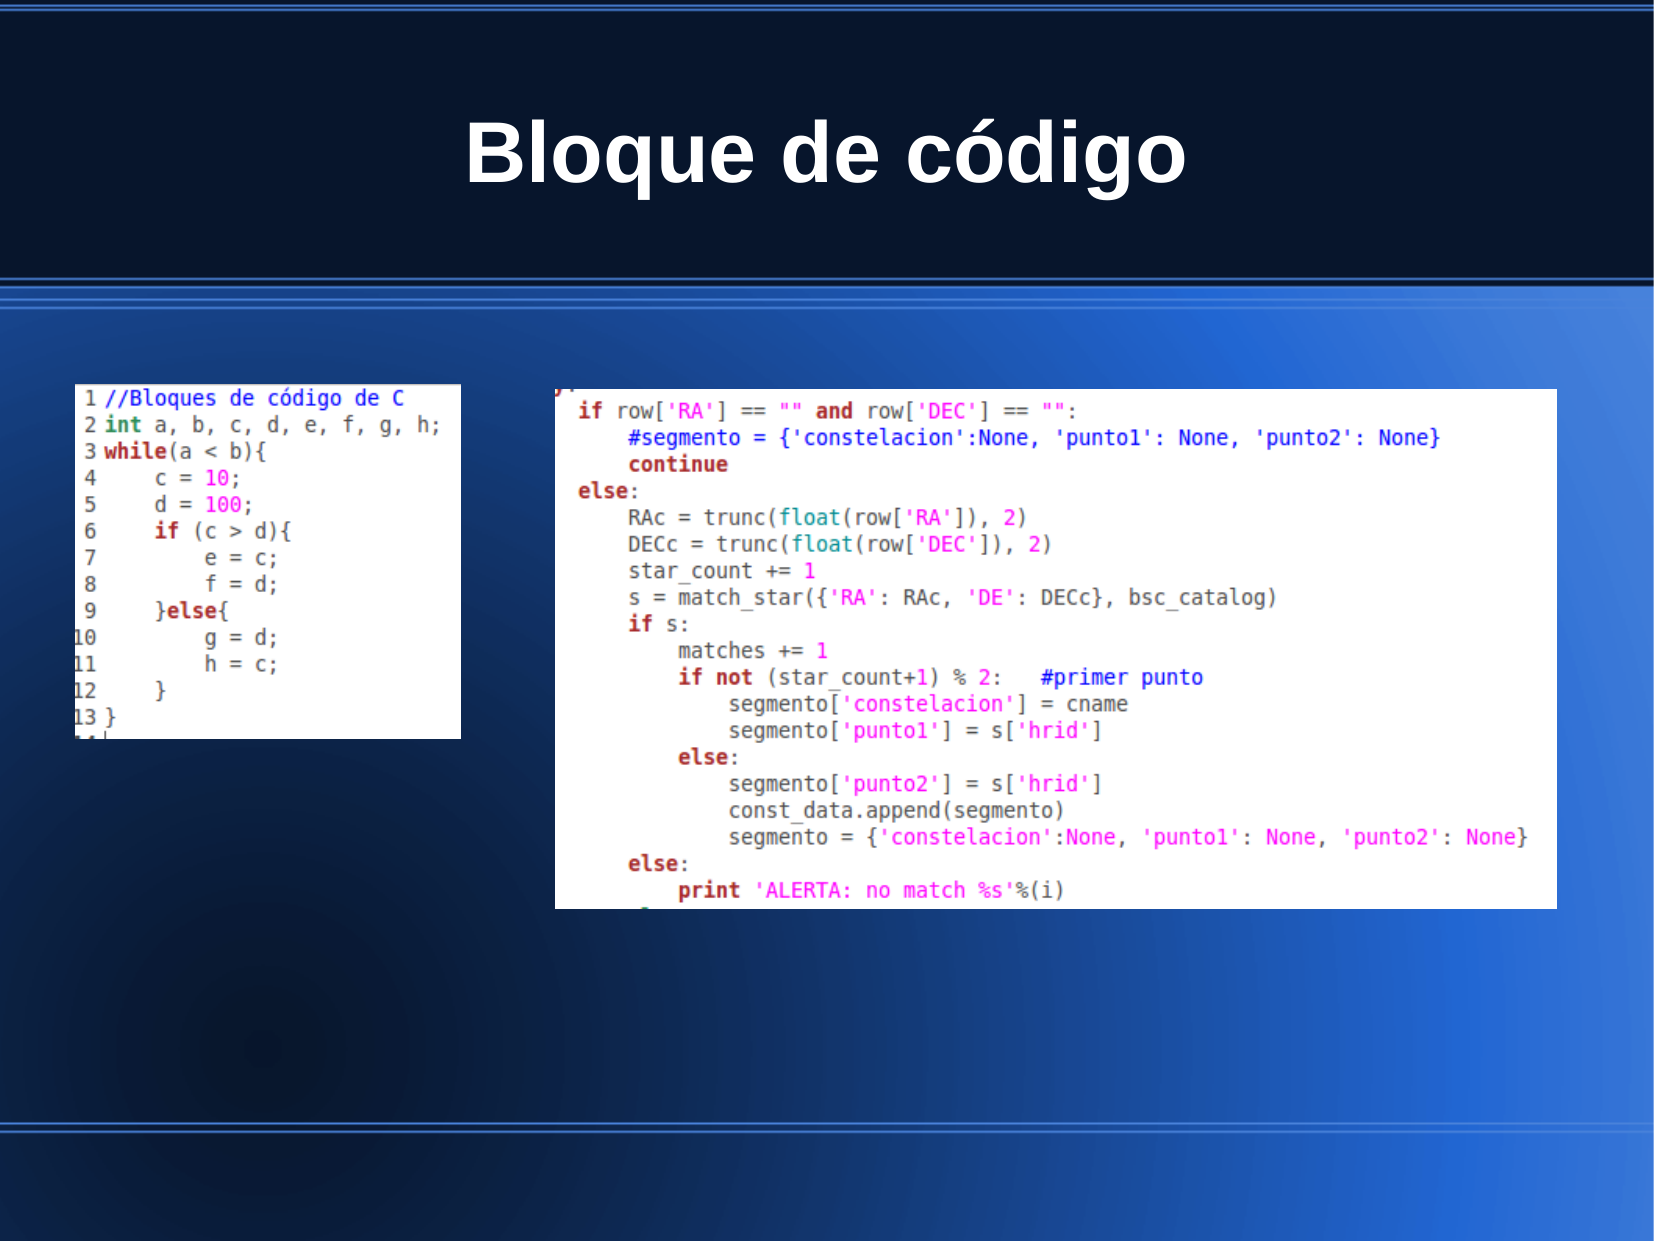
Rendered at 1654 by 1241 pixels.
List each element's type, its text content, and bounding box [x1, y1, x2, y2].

picture [0, 0, 1654, 1241]
title Bloque de código [82, 49, 1571, 257]
